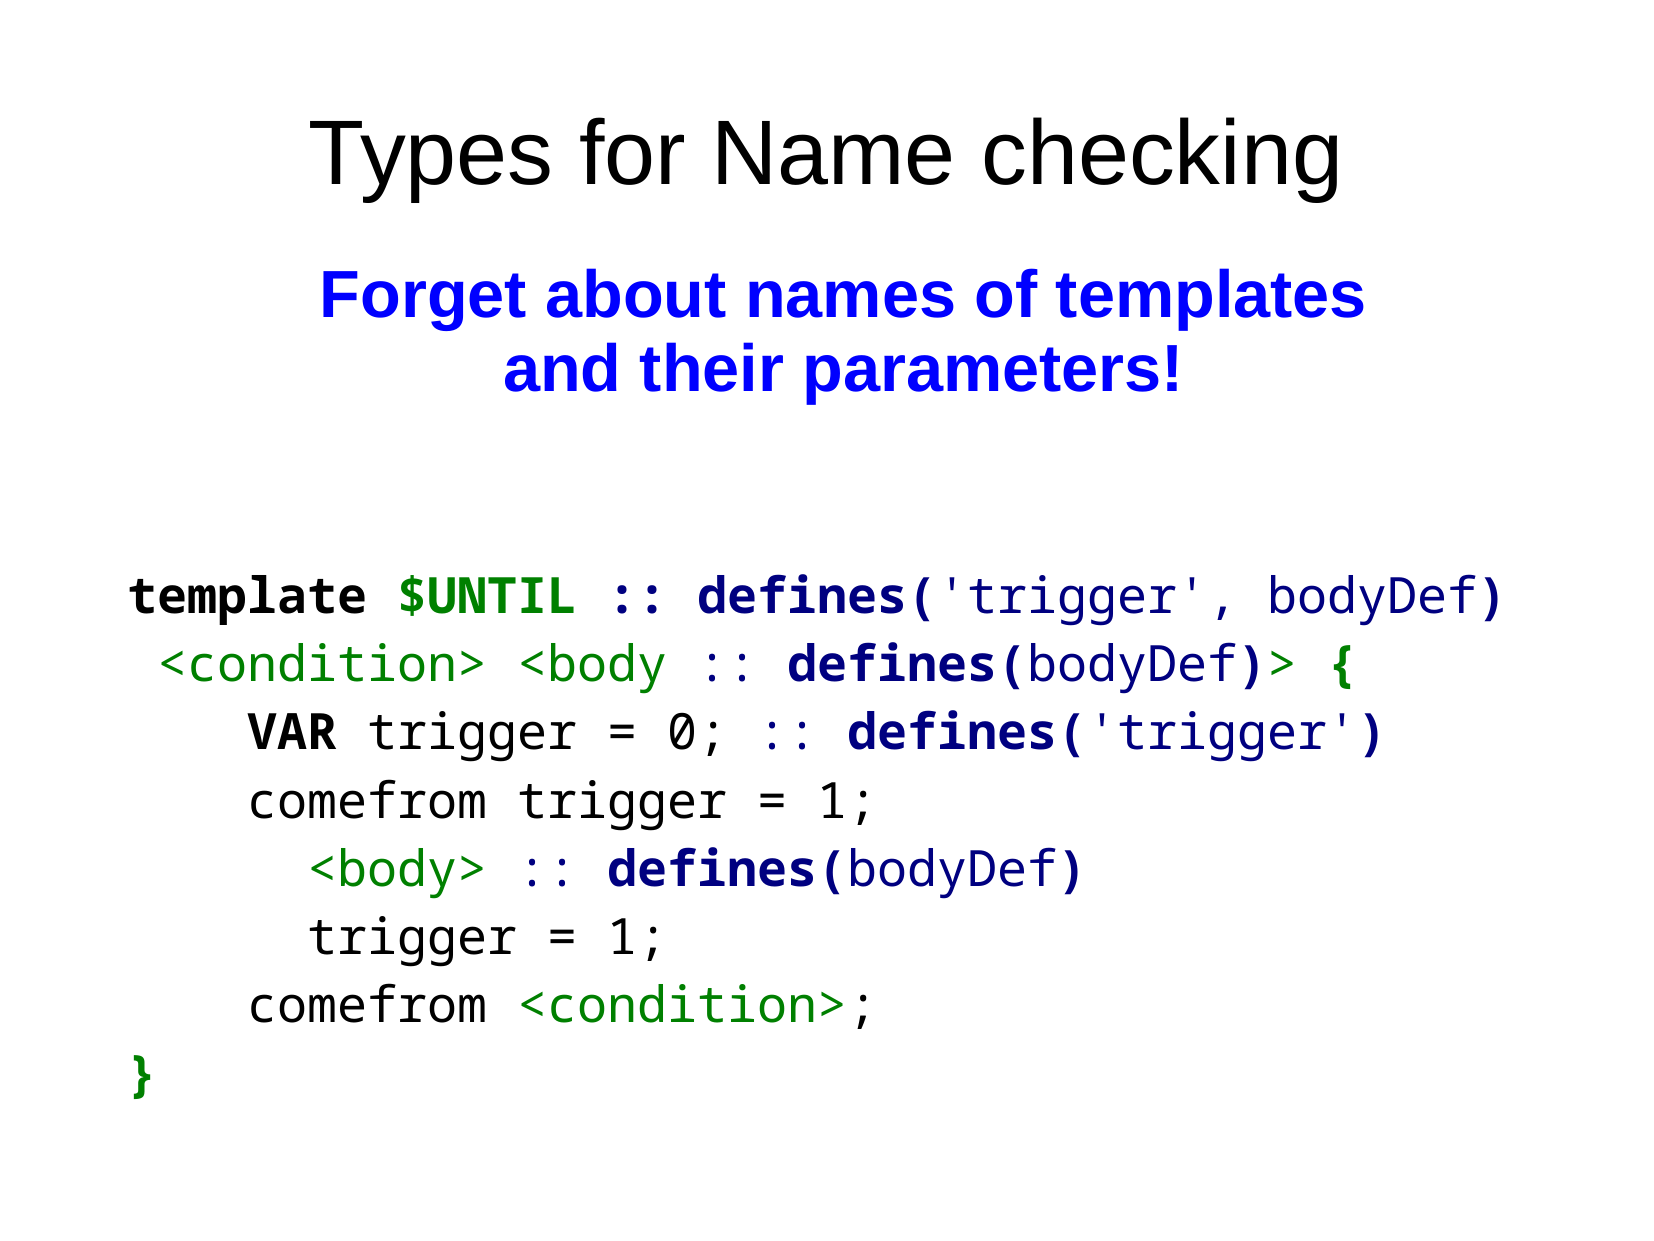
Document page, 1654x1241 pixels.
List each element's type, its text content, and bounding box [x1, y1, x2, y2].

title Types for Name checking [82, 49, 1571, 257]
text_box template $UNTIL :: defines('trigger', bodyDef) <condition> <body :: defines(bodyDef)> { VAR trigger = 0; :: defines('trigger') comefrom trigger = 1; <body> :: defines(bodyDef) trigger = 1; comefrom <condition>; } [112, 552, 1538, 968]
text_box Forget about names of templates and their parameters! [262, 249, 1426, 414]
